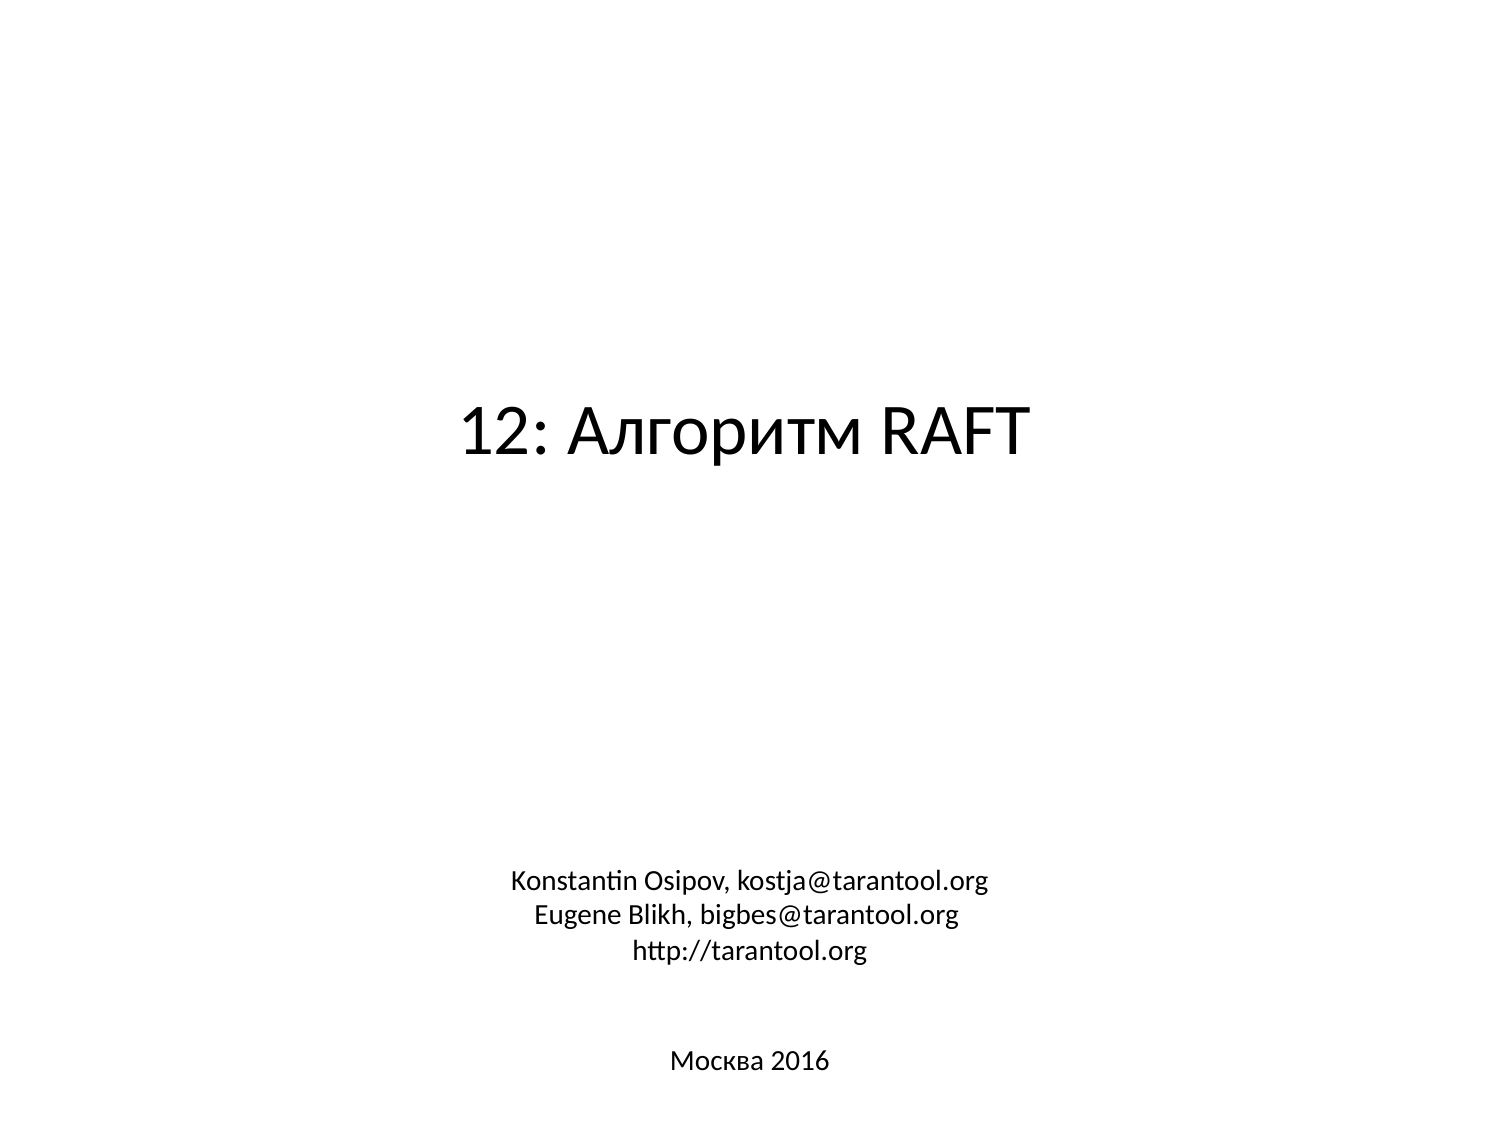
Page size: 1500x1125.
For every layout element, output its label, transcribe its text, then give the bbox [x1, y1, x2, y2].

text_box Москва 2016 [0, 1033, 1500, 1084]
text_box 12: Алгоритм RAFT [76, 374, 1413, 564]
text_box Konstantin Osipov, kostja@tarantool.org Eugene Blikh, bigbes@tarantool.org http://tarantool.org [0, 853, 1500, 974]
